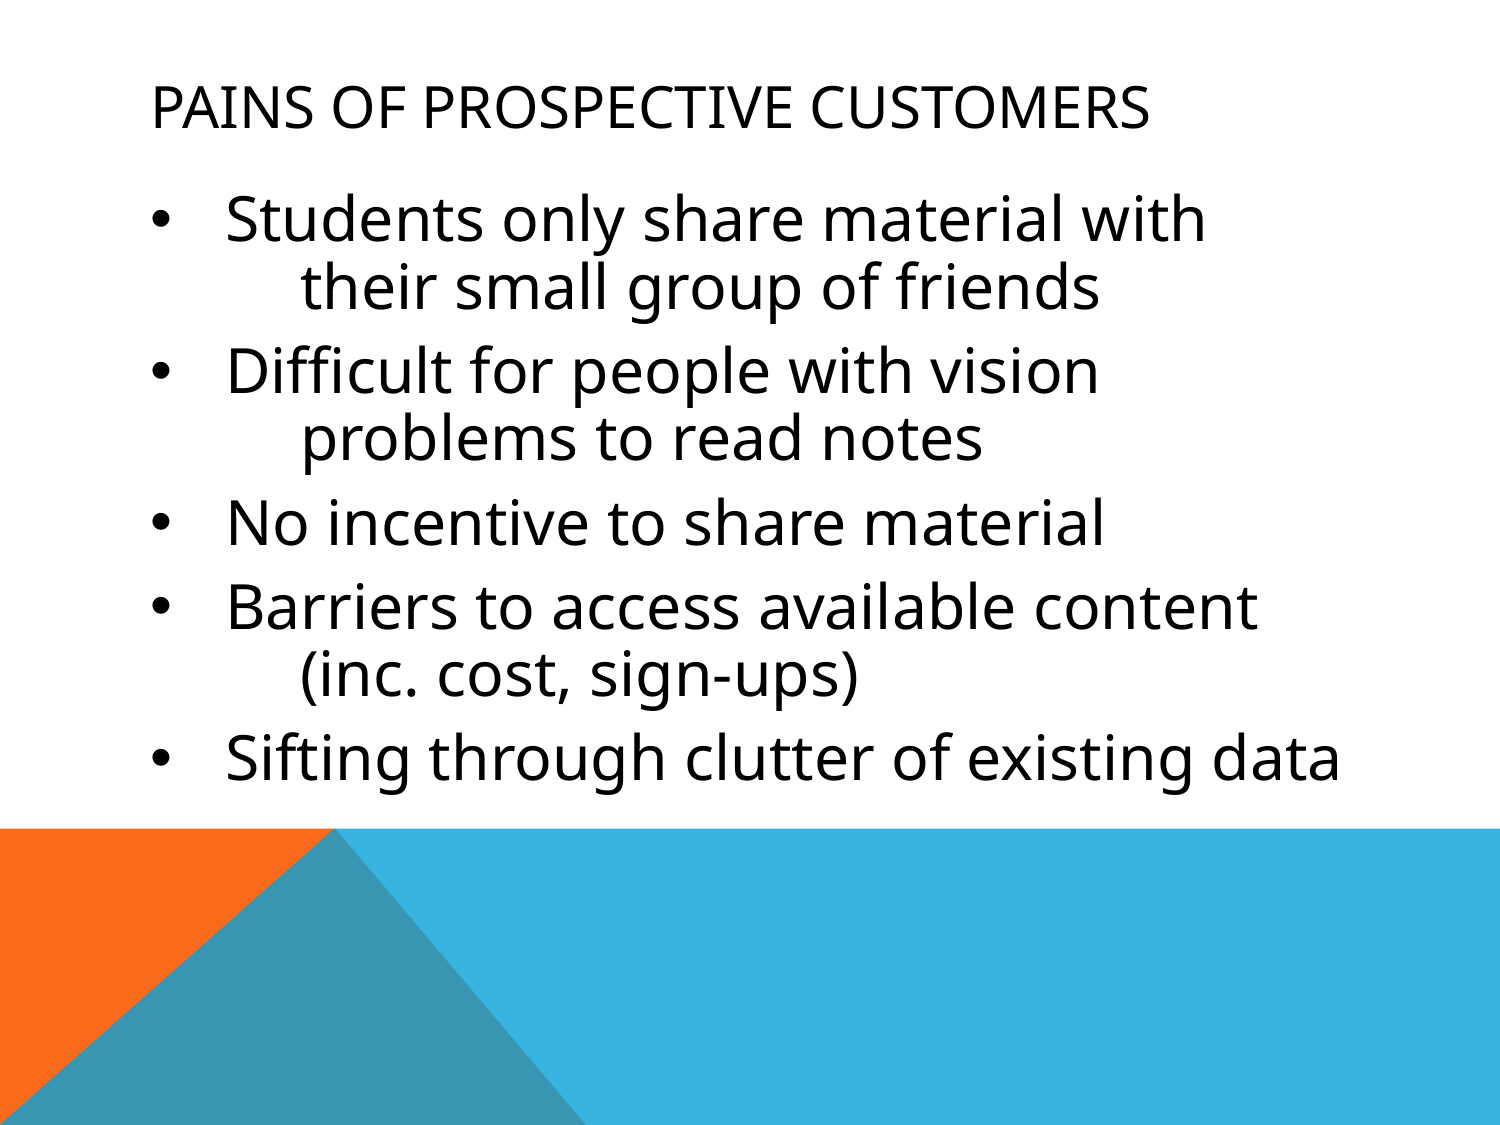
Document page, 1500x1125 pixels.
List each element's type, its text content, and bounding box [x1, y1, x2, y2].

title Pains of prospective Customers [135, 60, 1369, 150]
list Students only share material with their small group of friends Difficult for people with vision problems to read notes No incentive to share material Barriers to access available content (inc. cost, sign-ups) Sifting through clutter of existing data [135, 180, 1369, 835]
